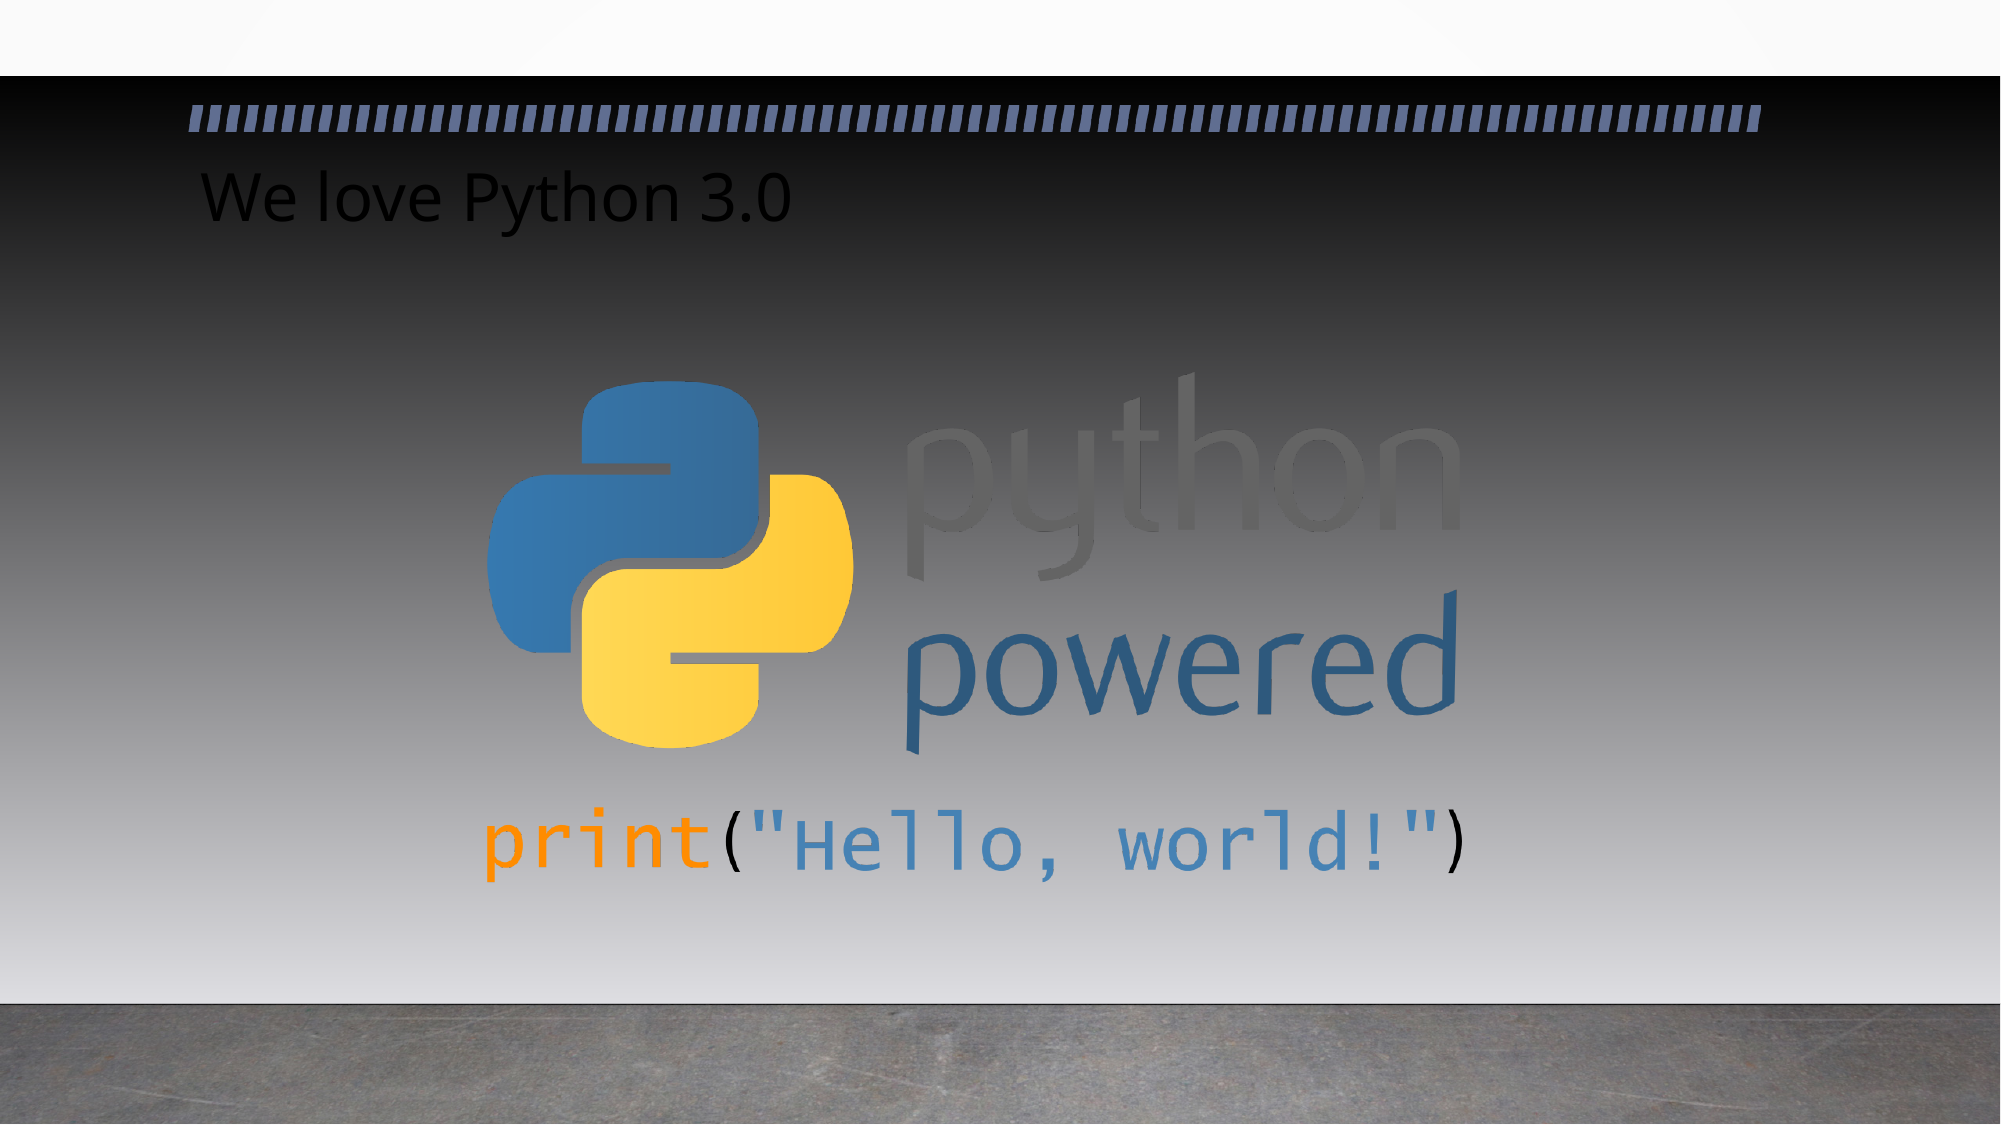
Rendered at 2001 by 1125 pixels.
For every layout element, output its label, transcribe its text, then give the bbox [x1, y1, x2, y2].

title We love Python 3.0 [185, 156, 1761, 329]
picture [471, 356, 1475, 897]
